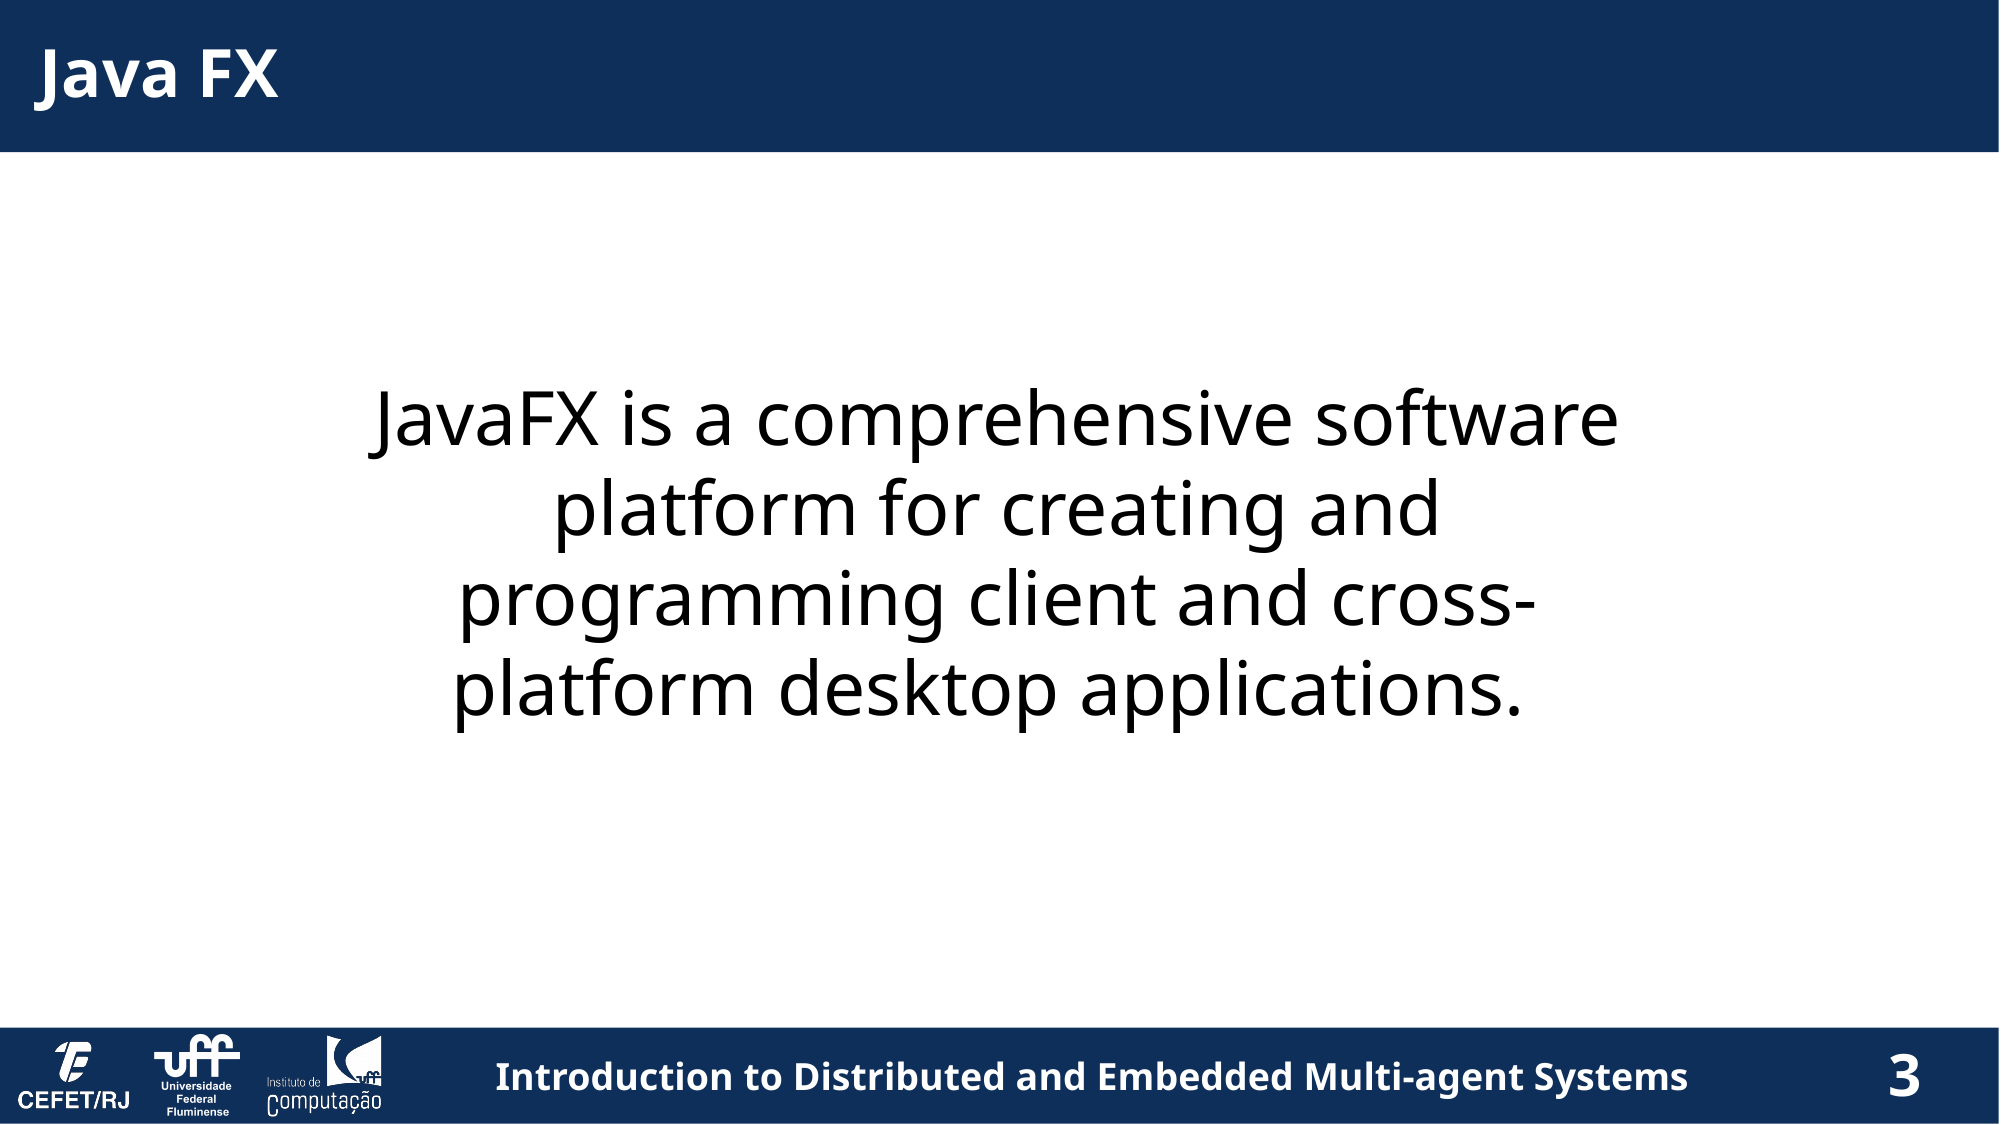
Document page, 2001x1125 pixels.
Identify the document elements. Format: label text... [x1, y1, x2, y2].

text_box JavaFX is a comprehensive software platform for creating and programming client and cross-platform desktop applications. [318, 363, 1678, 739]
picture [153, 1033, 241, 1121]
text_box Java FX [25, 23, 1999, 119]
picture [18, 1021, 129, 1125]
picture [265, 1033, 383, 1117]
